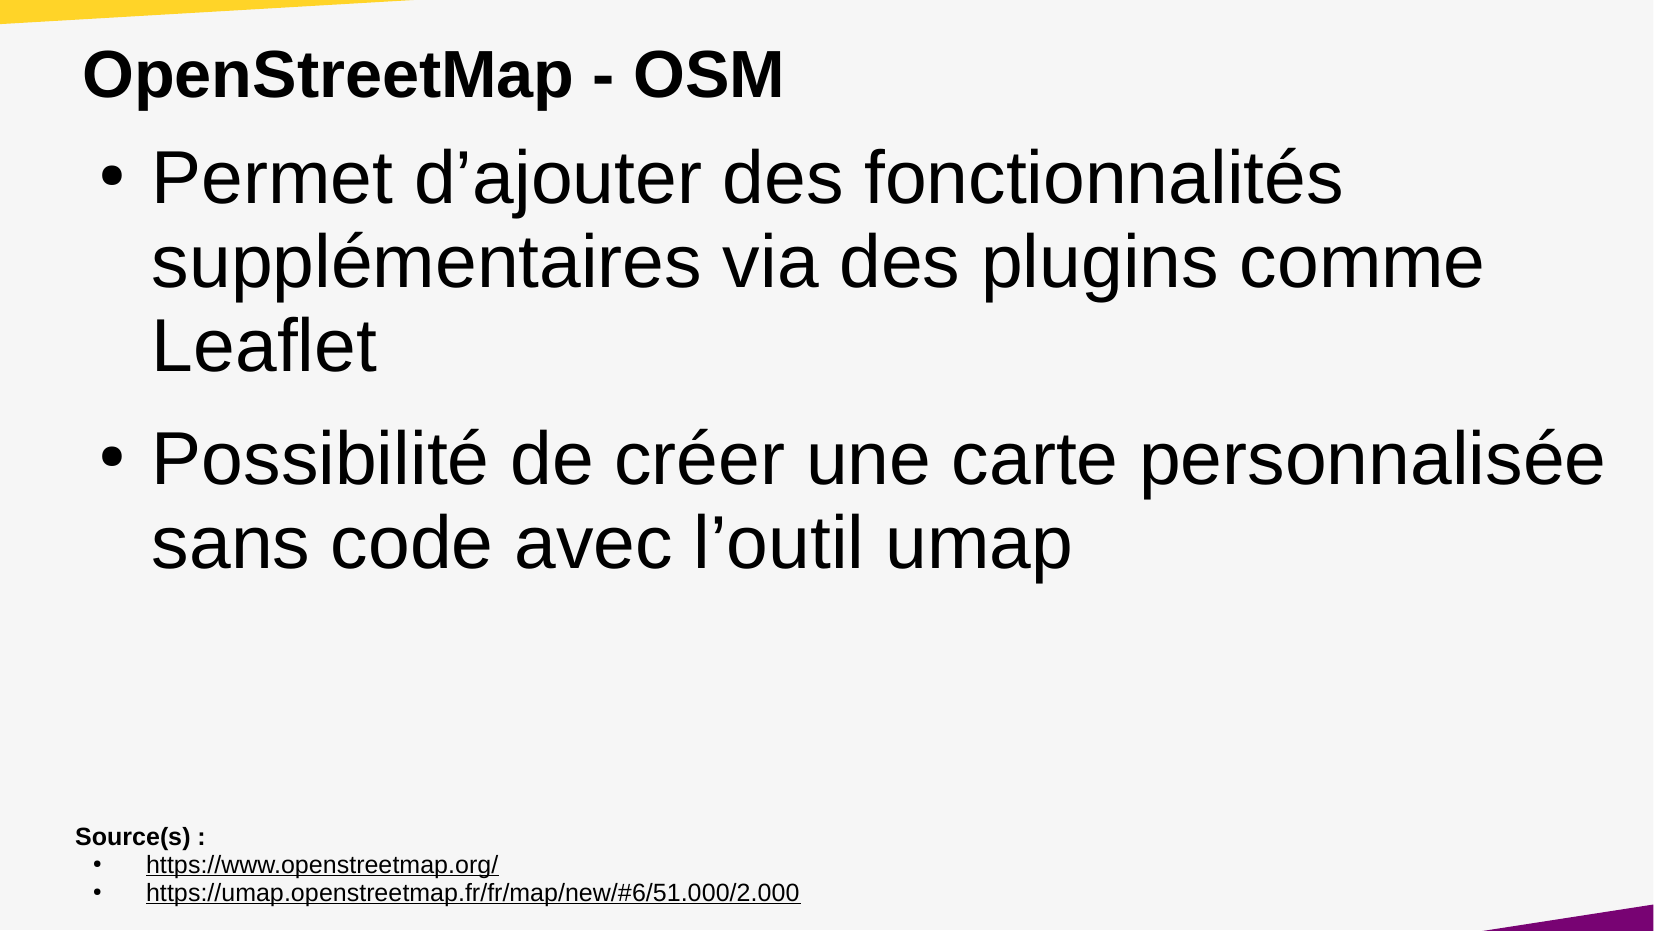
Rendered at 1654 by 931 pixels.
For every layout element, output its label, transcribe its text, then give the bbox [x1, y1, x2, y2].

text_box [1482, 904, 1654, 931]
title OpenStreetMap - OSM [82, 37, 1571, 114]
text_box Source(s) : https://www.openstreetmap.org/ https://umap.openstreetmap.fr/fr/map/new/#6/51.000/2.000 [60, 815, 1546, 929]
text_box [0, 0, 414, 25]
list Permet d’ajouter des fonctionnalités supplémentaires via des plugins comme Leaflet Possibilité de créer une carte personnalisée sans code avec l’outil umap [80, 135, 1620, 591]
